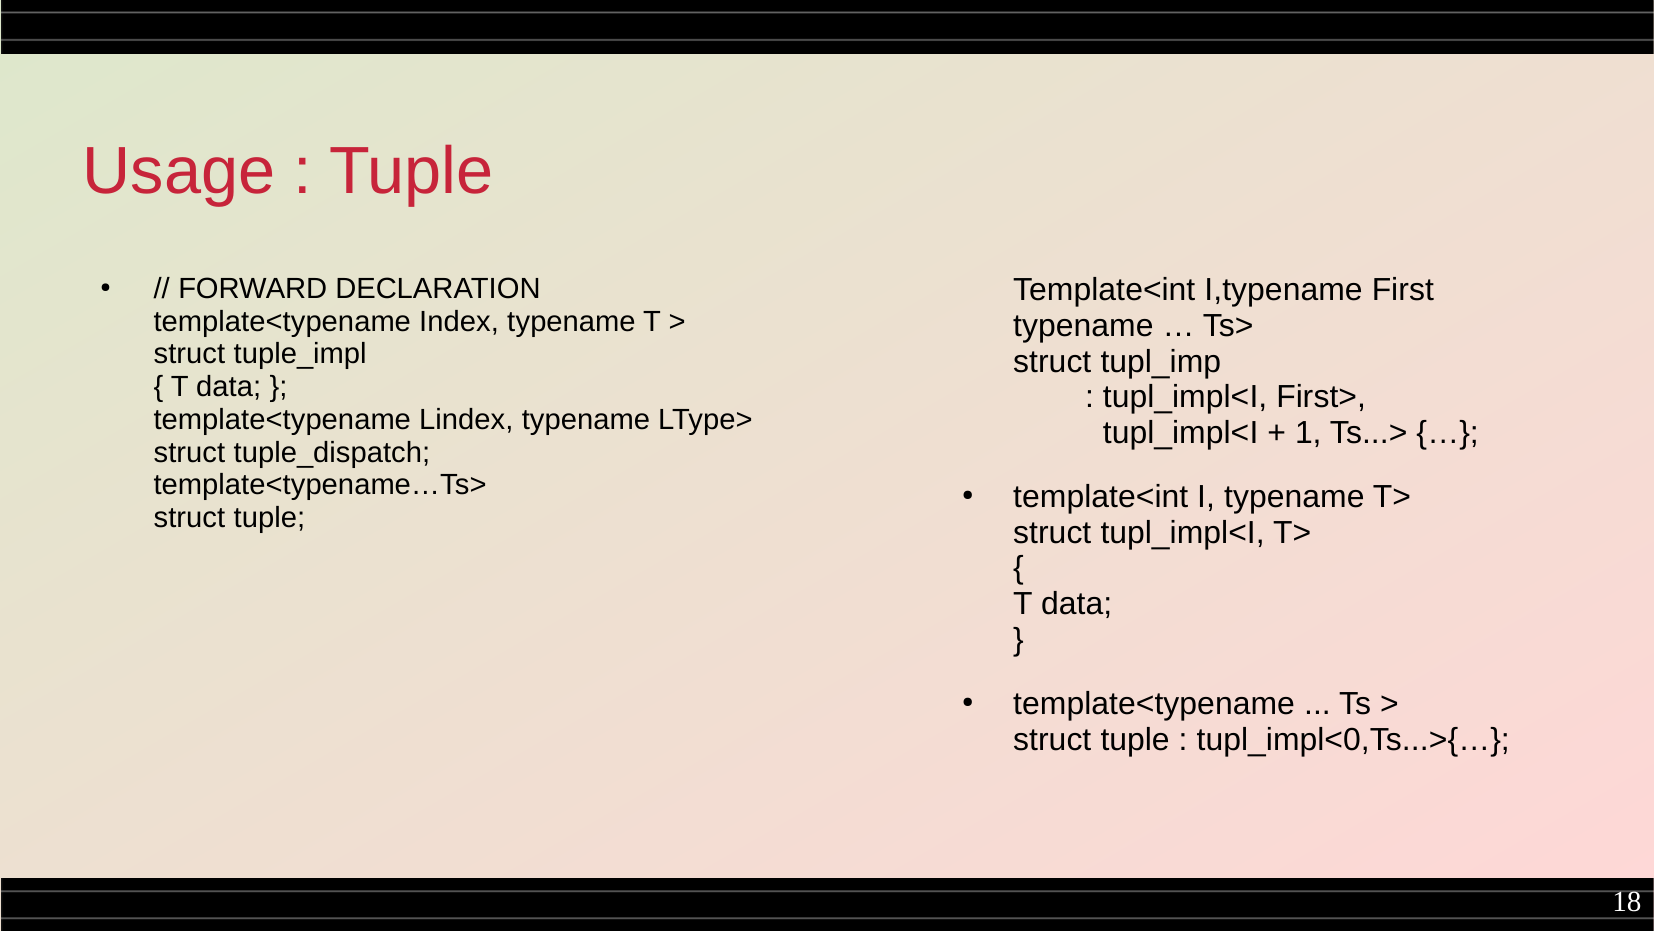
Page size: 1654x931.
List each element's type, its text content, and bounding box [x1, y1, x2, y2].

list // FORWARD DECLARATION template<typename Index, typename T > struct tuple_impl { T data; }; template<typename Lindex, typename LType> struct tuple_dispatch; template<typename…Ts> struct tuple; [82, 271, 945, 758]
list Template<int I,typename First typename … Ts> struct tupl_imp : tupl_impl<I, First>, tupl_impl<I + 1, Ts...> {…}; template<int I, typename T> struct tupl_impl<I, T> { T data; } template<typename ... Ts > struct tuple : tupl_impl<0,Ts...>{…}; [945, 271, 1572, 758]
picture [1, 878, 1654, 931]
picture [1, 0, 1654, 54]
title Usage : Tuple [82, 92, 1571, 249]
